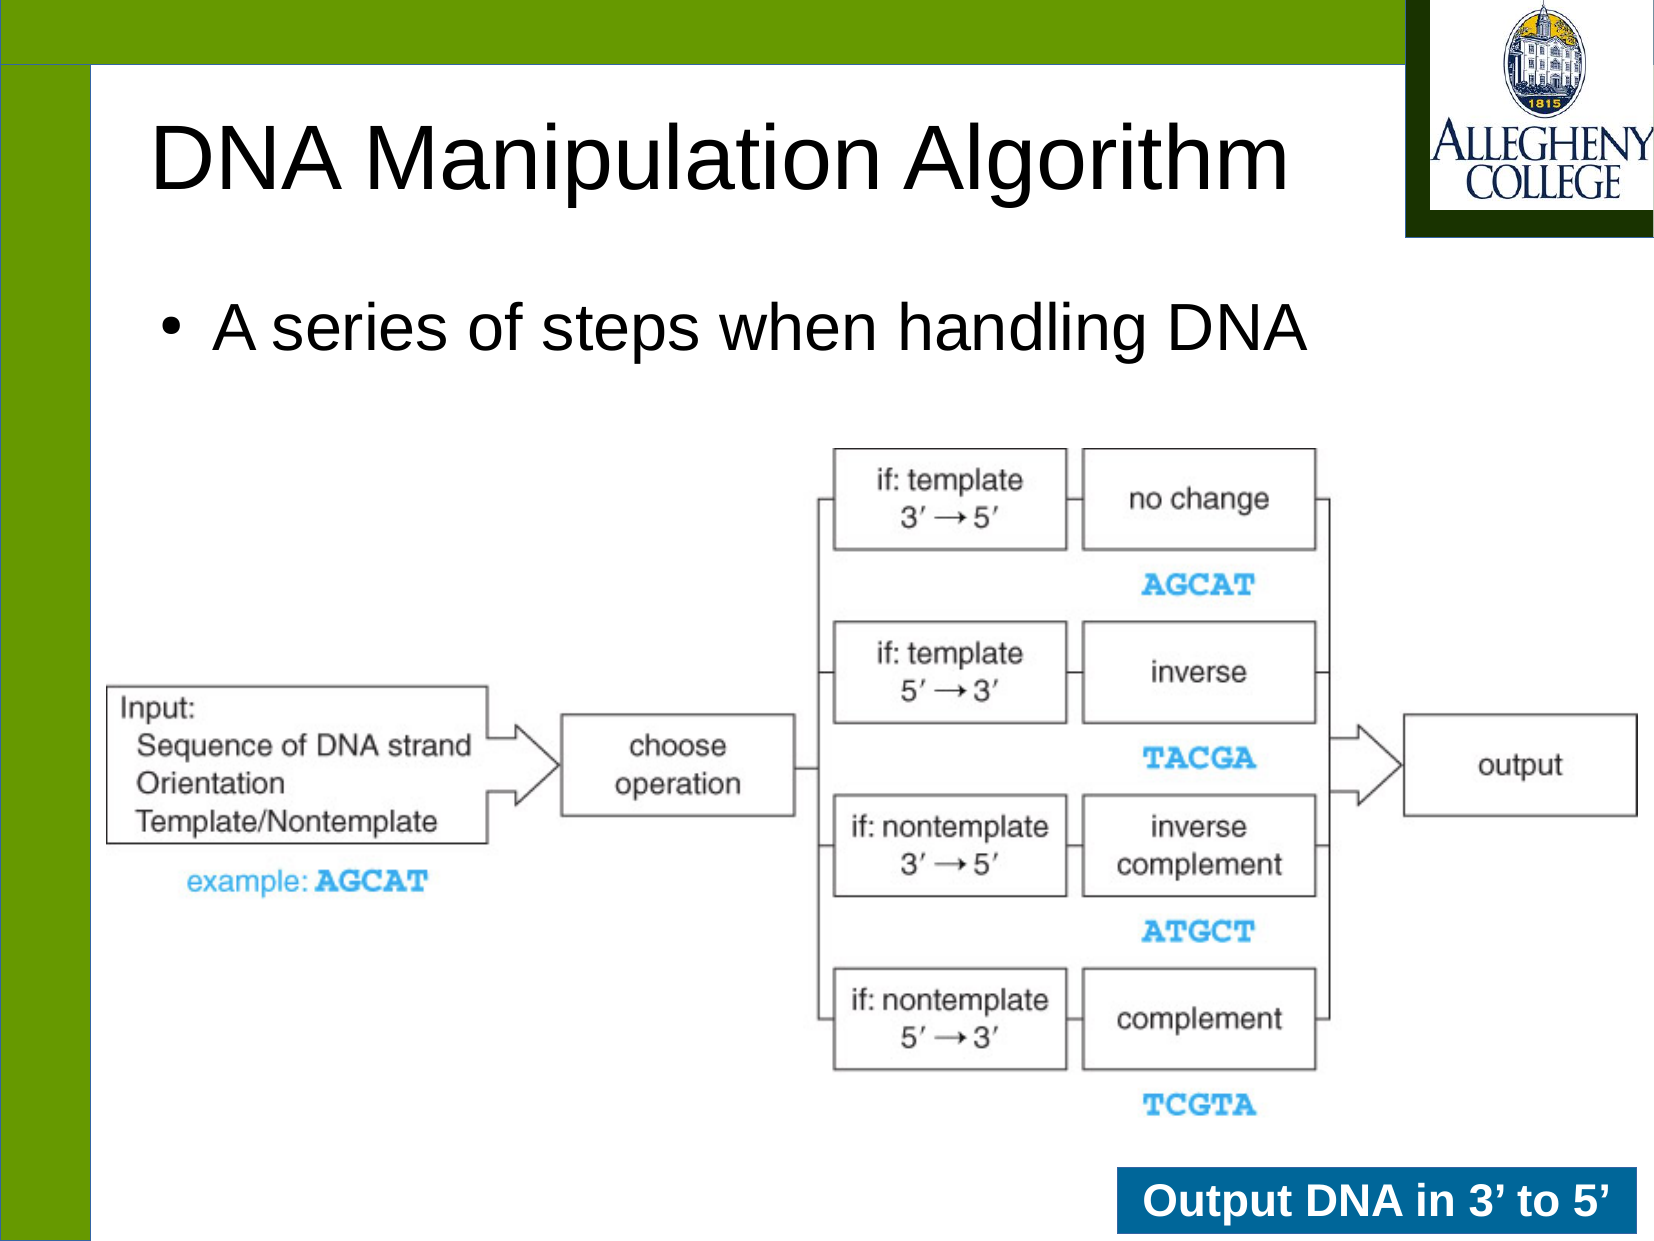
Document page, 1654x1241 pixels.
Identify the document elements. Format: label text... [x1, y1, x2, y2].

picture [1430, 0, 1654, 210]
title DNA Manipulation Algorithm [94, 105, 1348, 212]
list A series of steps when handling DNA [141, 290, 1630, 448]
text_box [0, 0, 1654, 1241]
picture [106, 448, 1638, 1126]
text_box Output DNA in 3’ to 5’ [1117, 1167, 1637, 1234]
